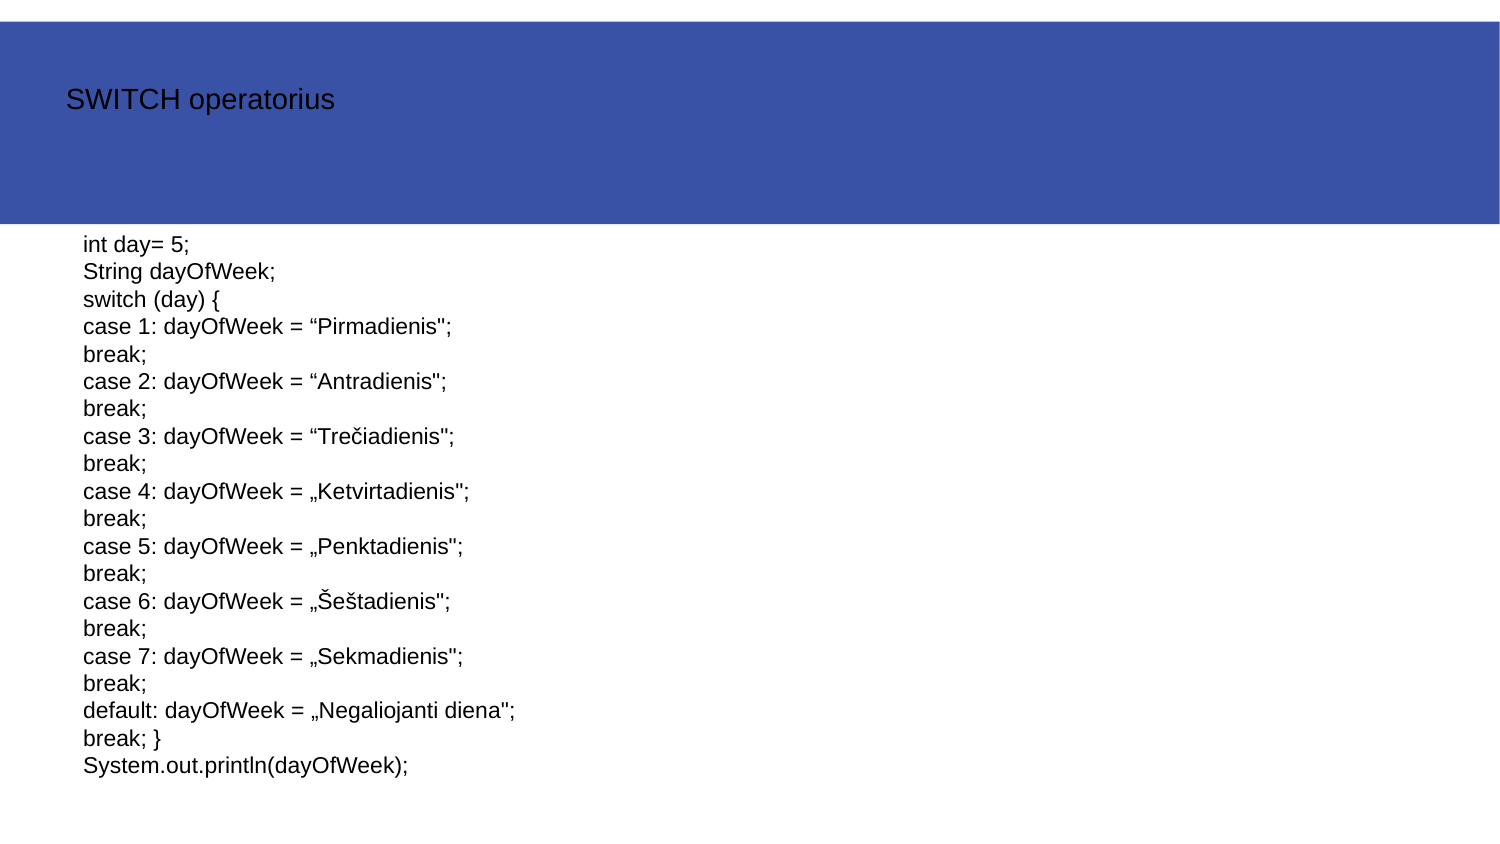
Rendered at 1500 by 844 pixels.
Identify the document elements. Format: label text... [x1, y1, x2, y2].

list int day= 5; String dayOfWeek; switch (day) { case 1: dayOfWeek = “Pirmadienis"; break; case 2: dayOfWeek = “Antradienis"; break; case 3: dayOfWeek = “Trečiadienis"; break; case 4: dayOfWeek = „Ketvirtadienis"; break; case 5: dayOfWeek = „Penktadienis"; break; case 6: dayOfWeek = „Šeštadienis"; break; case 7: dayOfWeek = „Sekmadienis"; break; default: dayOfWeek = „Negaliojanti diena"; break; } System.out.println(dayOfWeek); [51, 221, 1449, 844]
title SWITCH operatorius [51, 72, 1449, 167]
